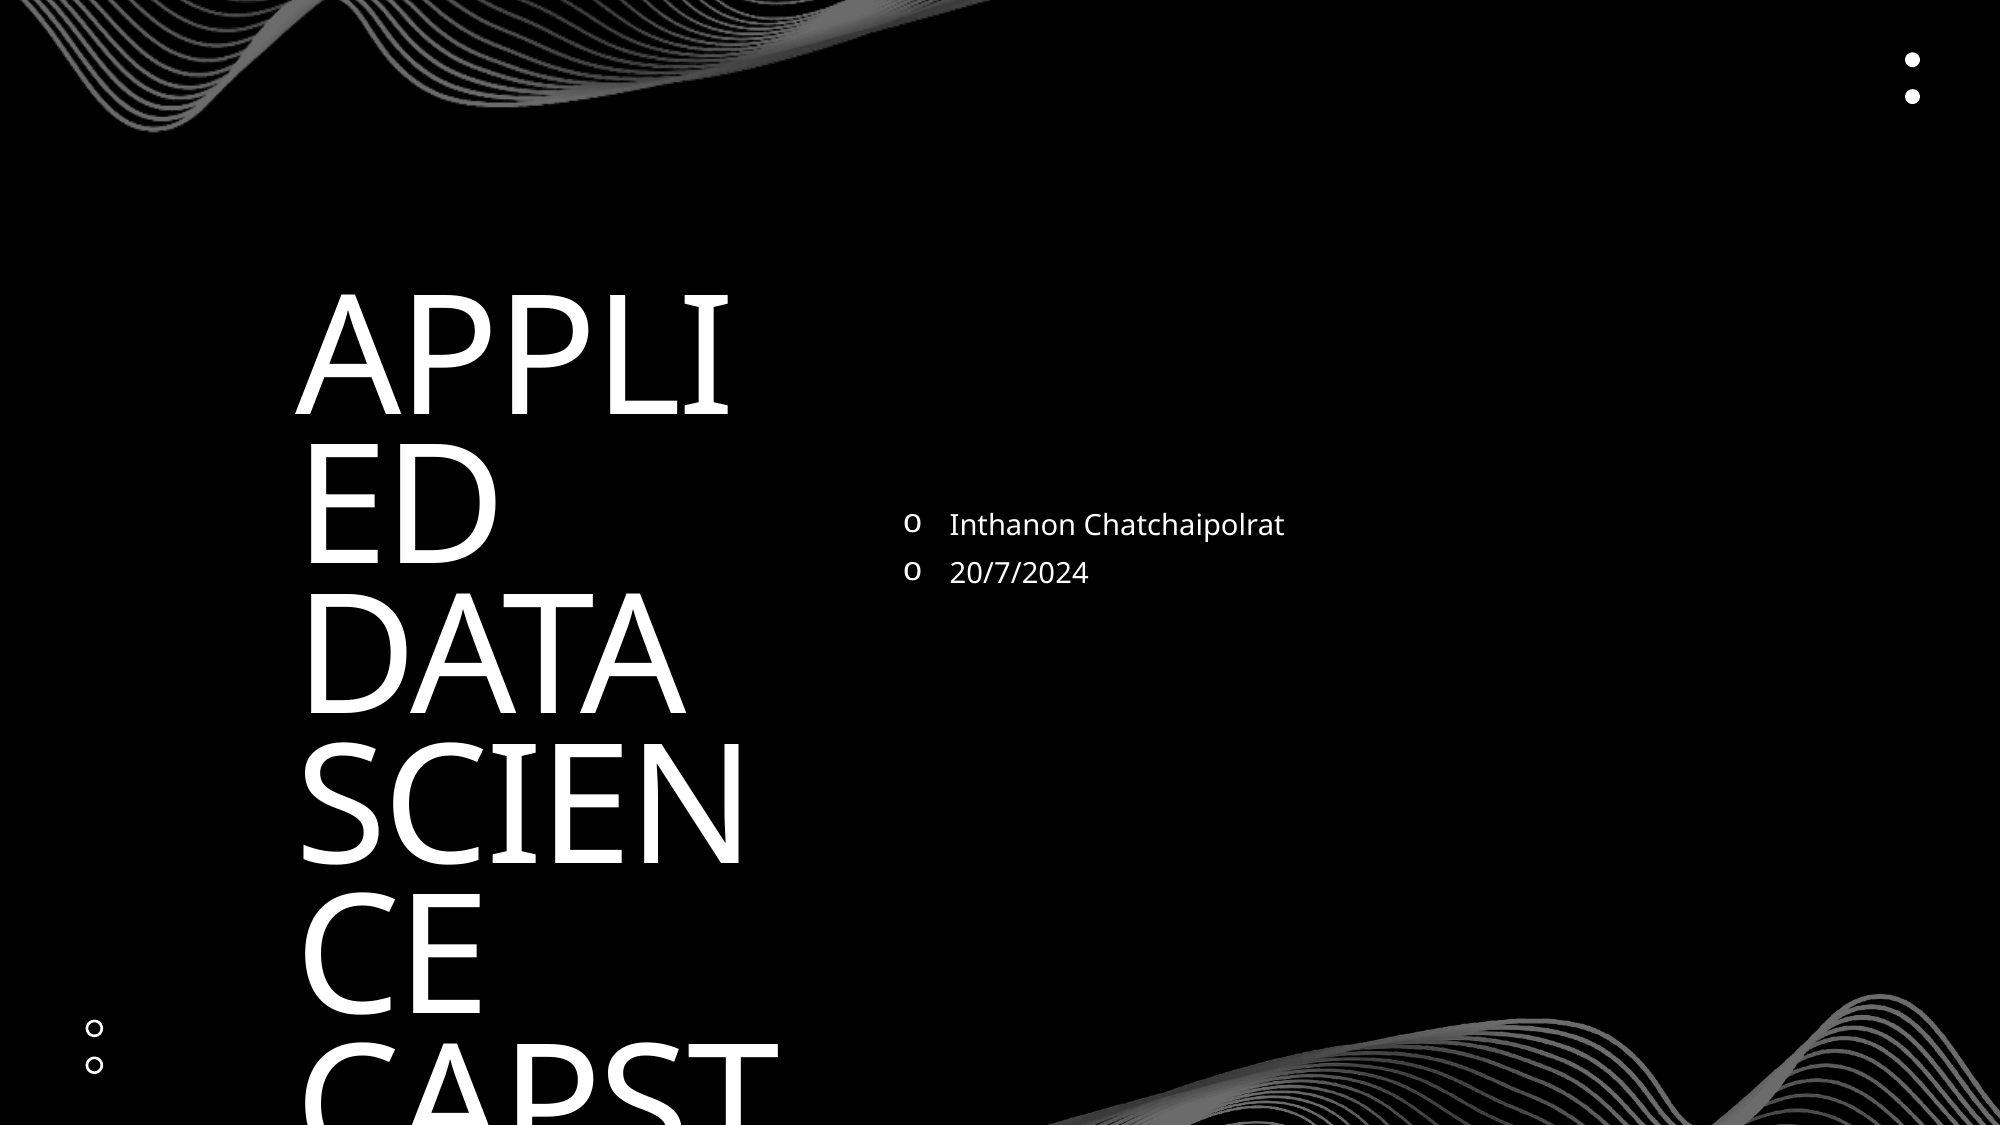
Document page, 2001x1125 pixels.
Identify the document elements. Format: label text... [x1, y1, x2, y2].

title Applied Data Science Capstone Project [75, 151, 1947, 712]
list Inthanon Chatchaipolrat 20/7/2024 [75, 711, 1005, 920]
